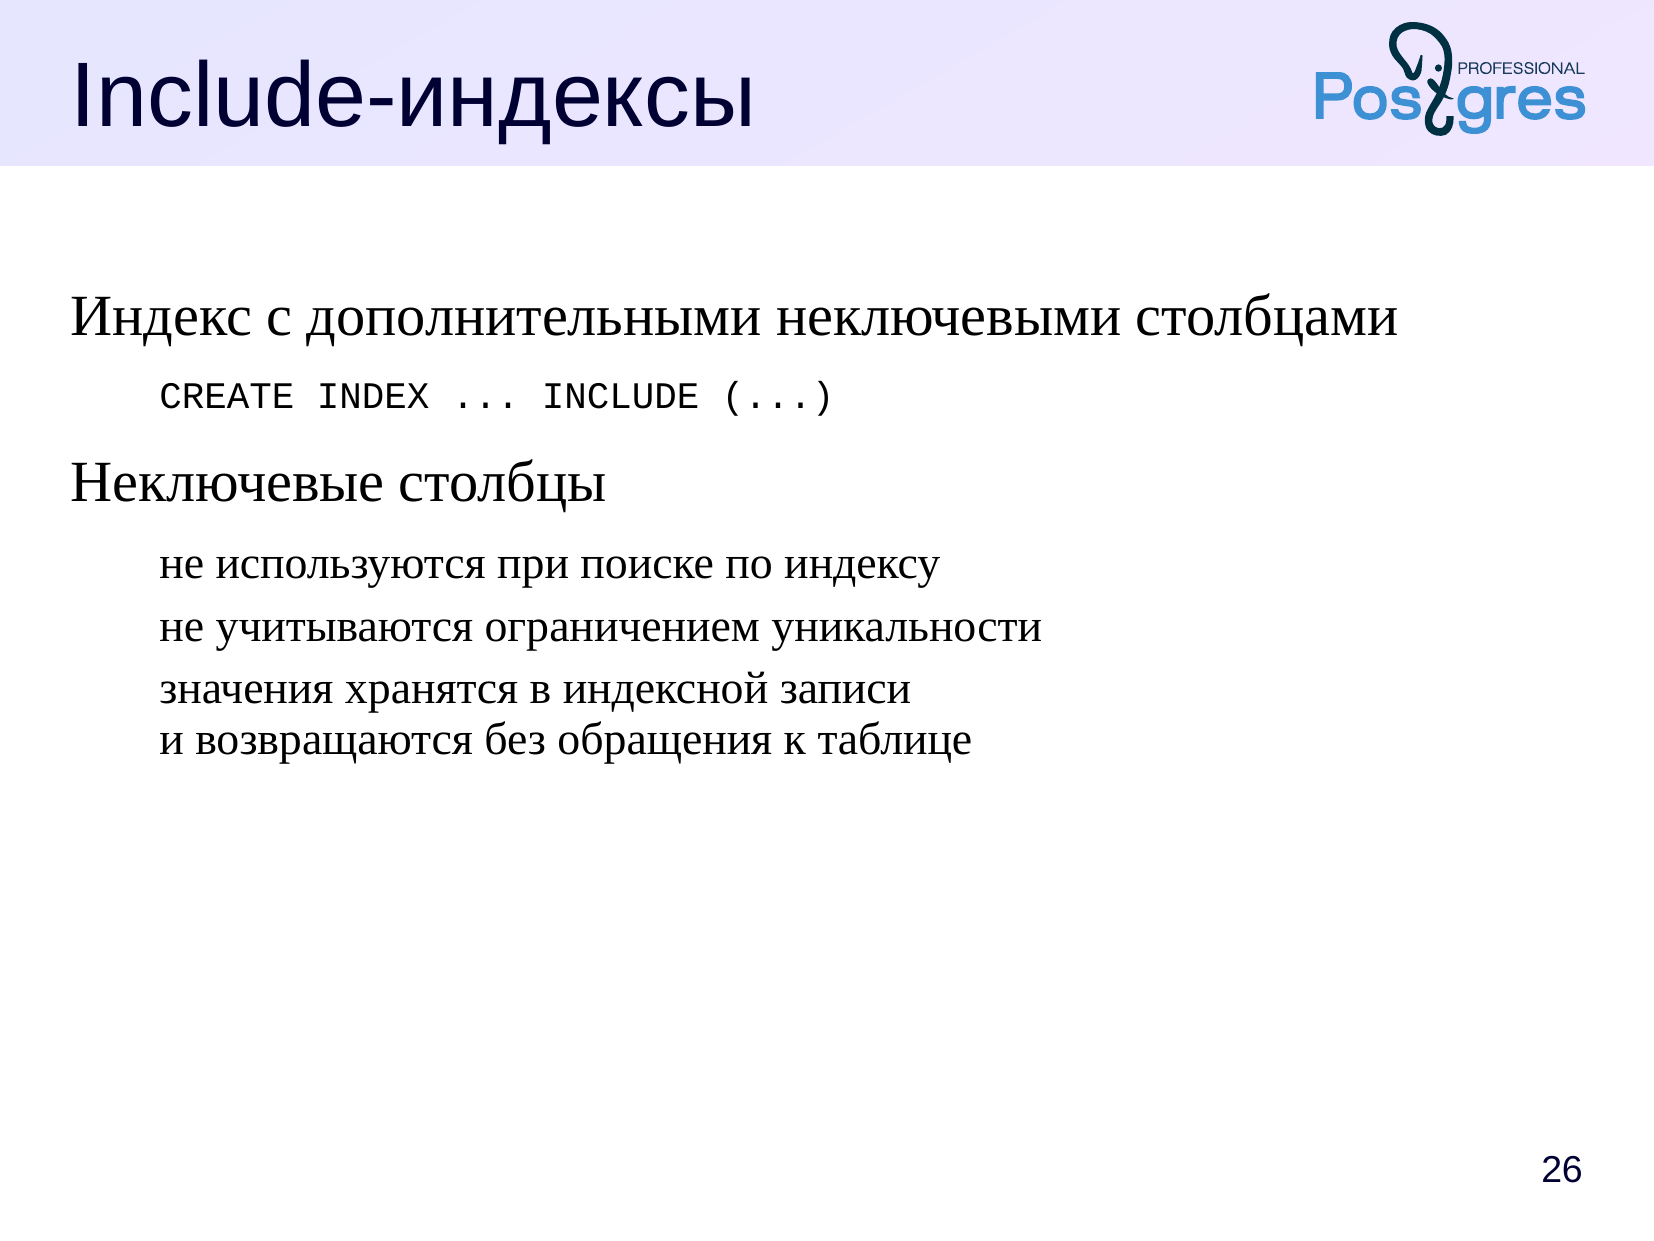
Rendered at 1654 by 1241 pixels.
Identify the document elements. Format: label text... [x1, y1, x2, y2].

list Индекс с дополнительными неключевыми столбцами CREATE INDEX ... INCLUDE (...) Неключевые столбцы не используются при поиске по индексу не учитываются ограничением уникальности значения хранятся в индексной записи и возвращаются без обращения к таблице [70, 283, 1583, 1134]
title Include-индексы [70, 43, 1486, 147]
